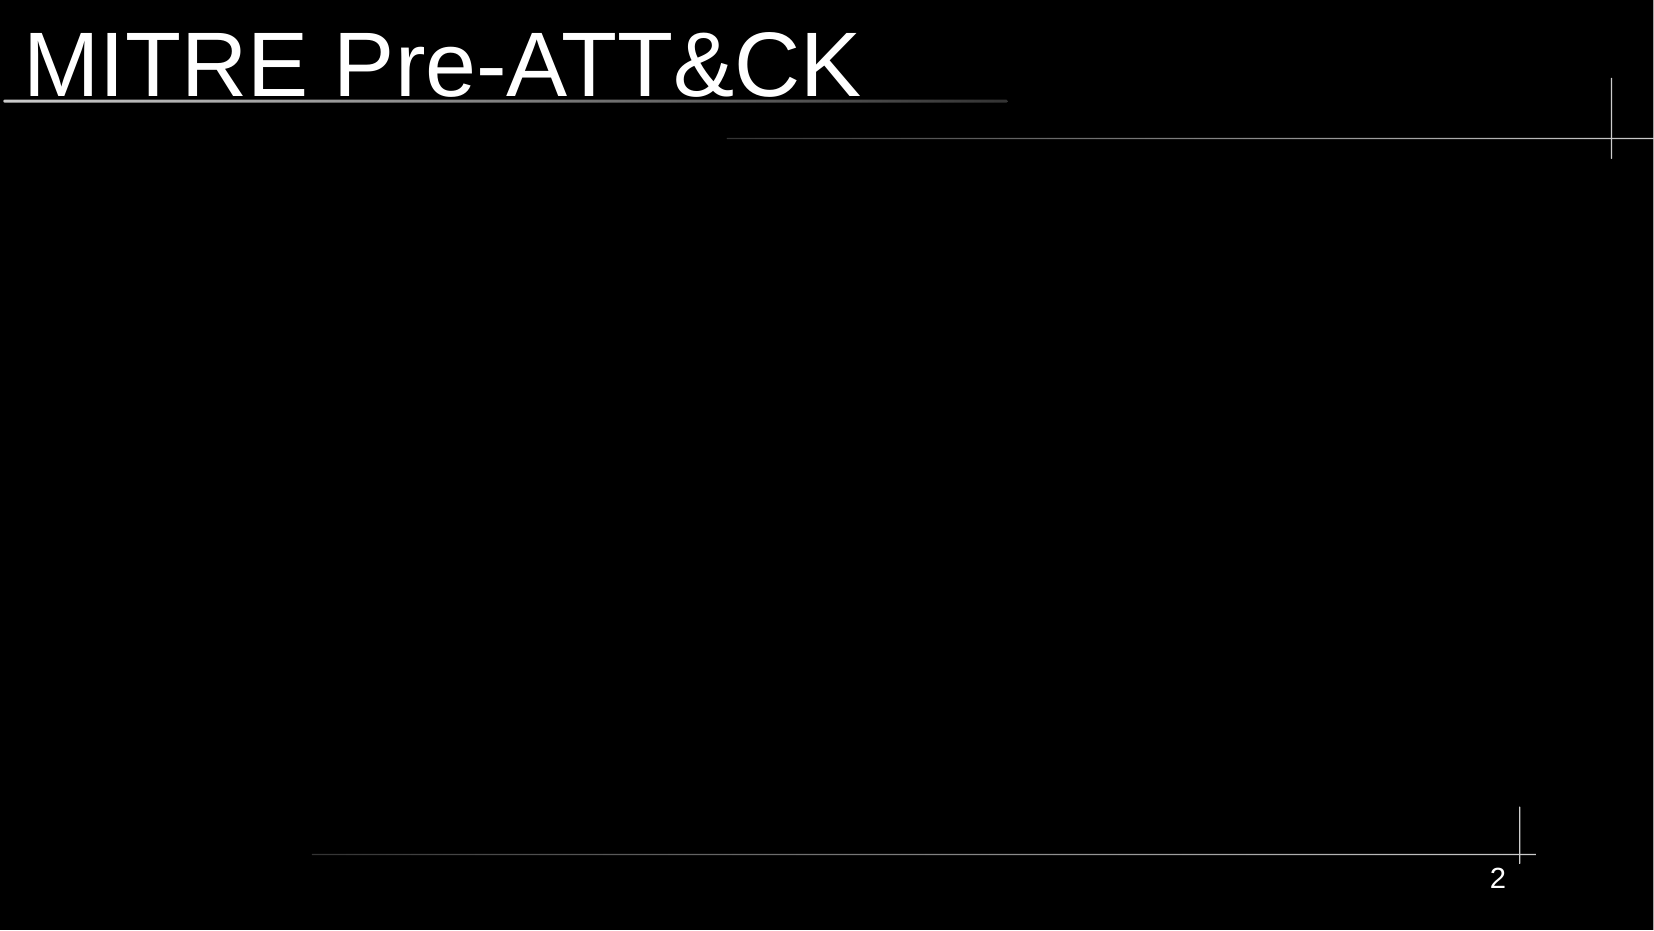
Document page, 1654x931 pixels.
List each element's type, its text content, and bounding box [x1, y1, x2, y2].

title MITRE Pre-ATT&CK [23, 11, 1589, 119]
